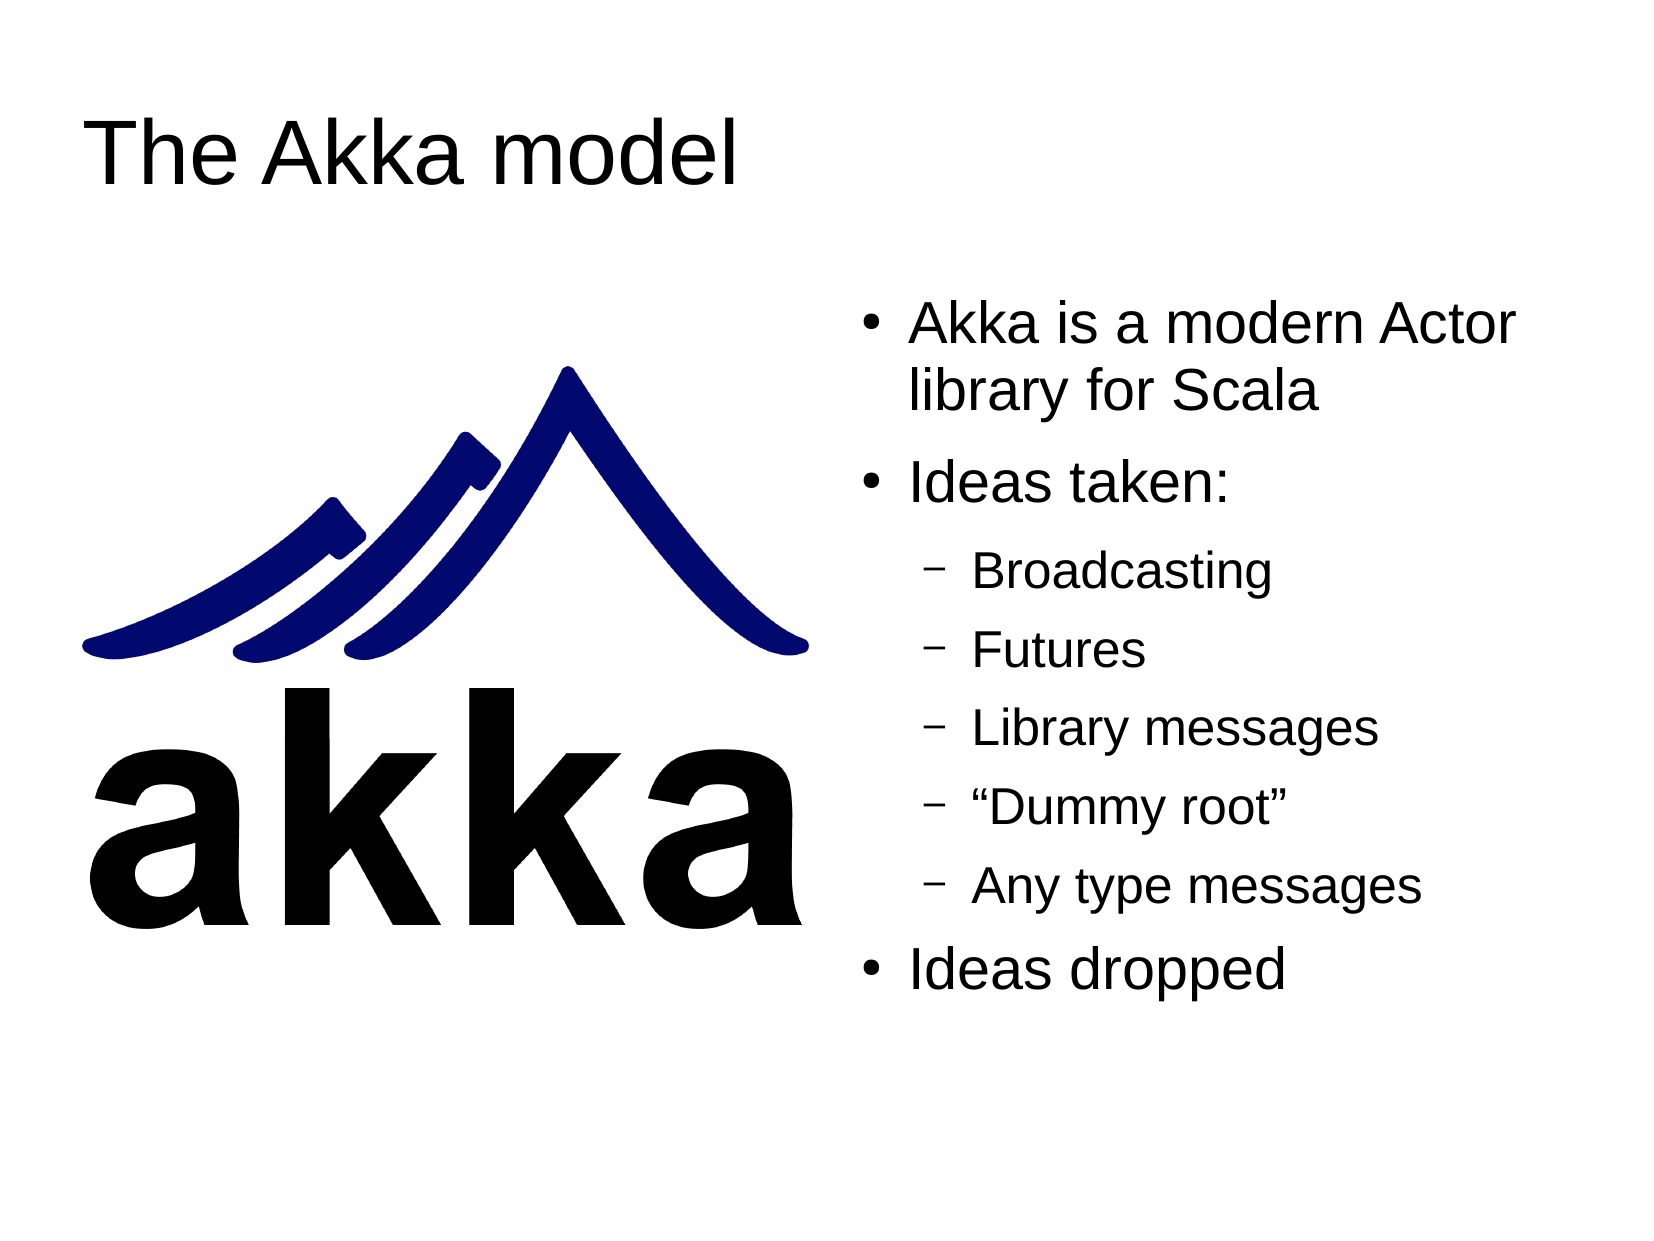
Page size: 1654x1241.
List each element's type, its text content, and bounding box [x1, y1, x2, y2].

picture [82, 366, 809, 934]
title The Akka model [82, 49, 1571, 257]
list Akka is a modern Actor library for Scala Ideas taken: Broadcasting Futures Library messages “Dummy root” Any type messages Ideas dropped [845, 290, 1572, 1010]
